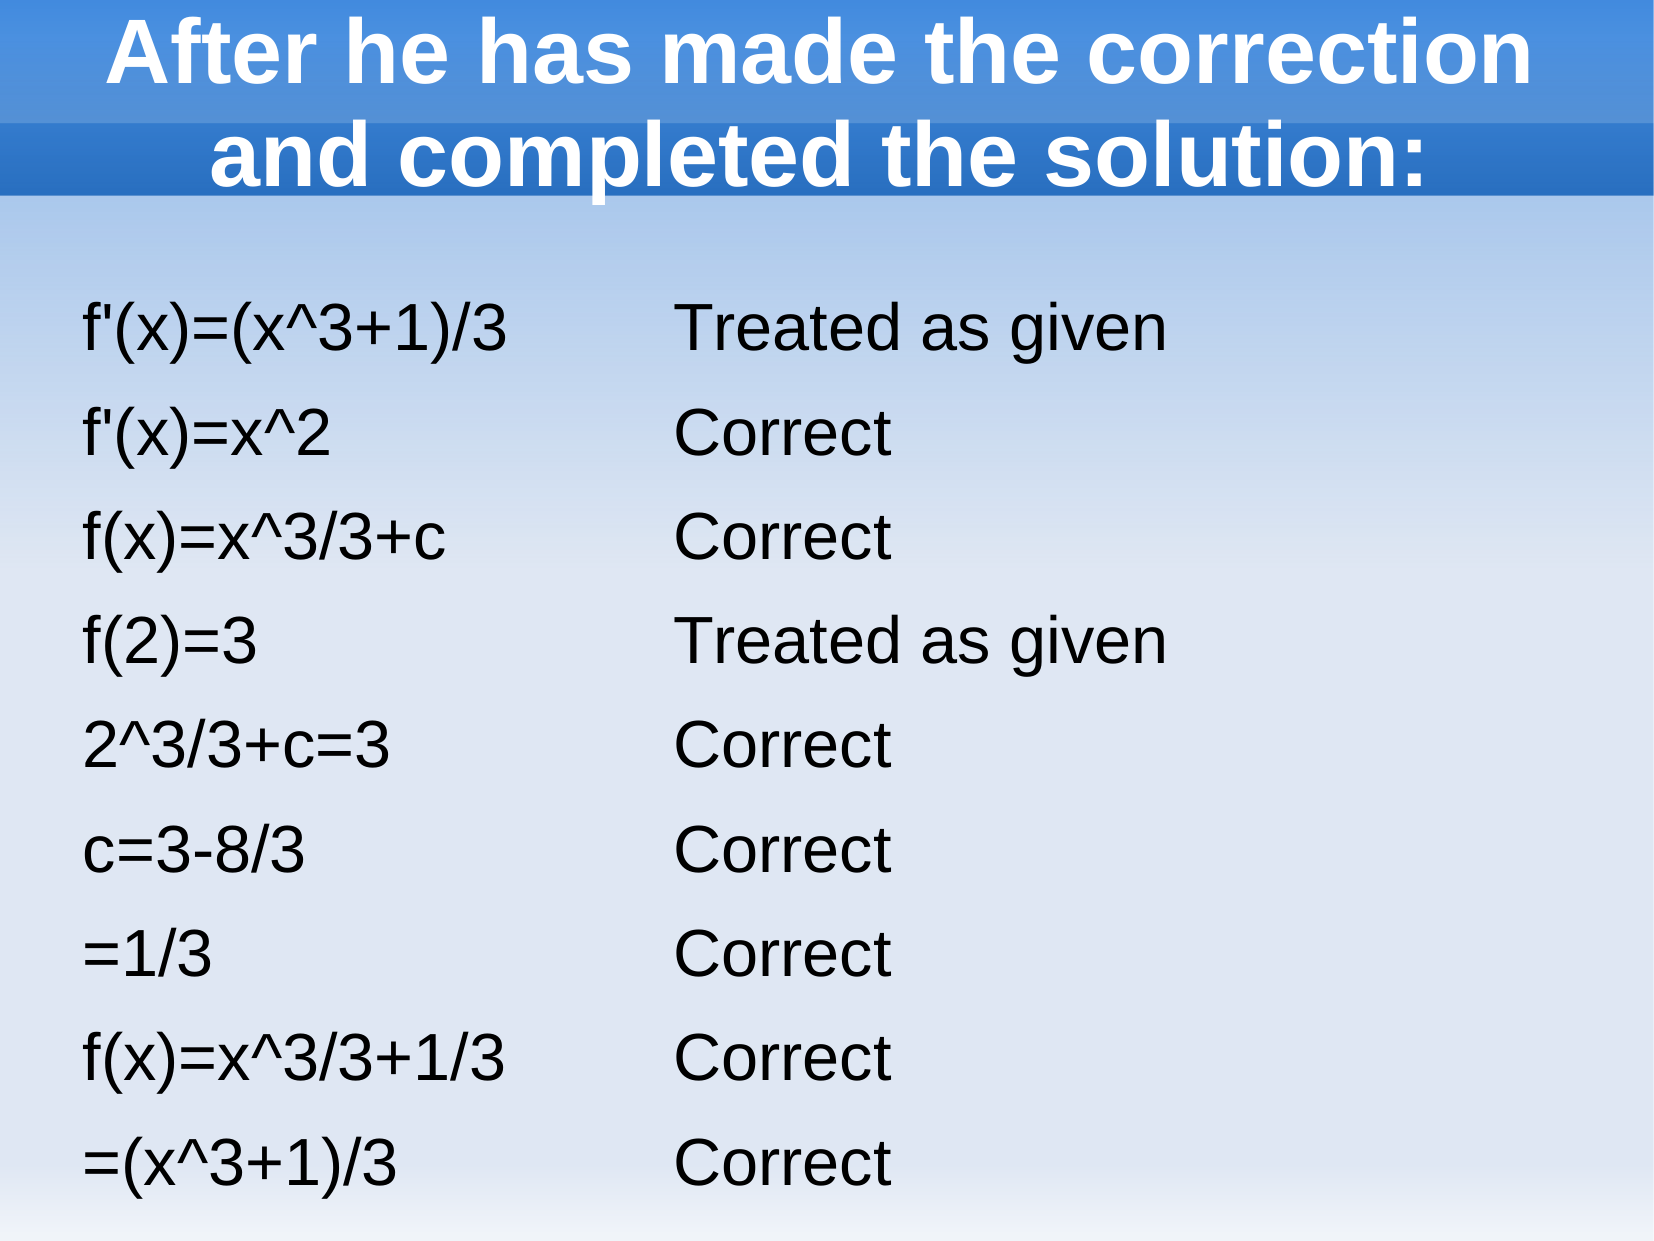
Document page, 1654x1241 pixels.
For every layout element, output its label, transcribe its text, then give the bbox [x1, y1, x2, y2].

title After he has made the correction and completed the solution: [76, 0, 1565, 208]
picture [0, 0, 1654, 1241]
list f'(x)=(x^3+1)/3 Treated as given f'(x)=x^2 Correct f(x)=x^3/3+c Correct f(2)=3 Treated as given 2^3/3+c=3 Correct c=3-8/3 Correct =1/3 Correct f(x)=x^3/3+1/3 Correct =(x^3+1)/3 Correct [82, 290, 1571, 1200]
